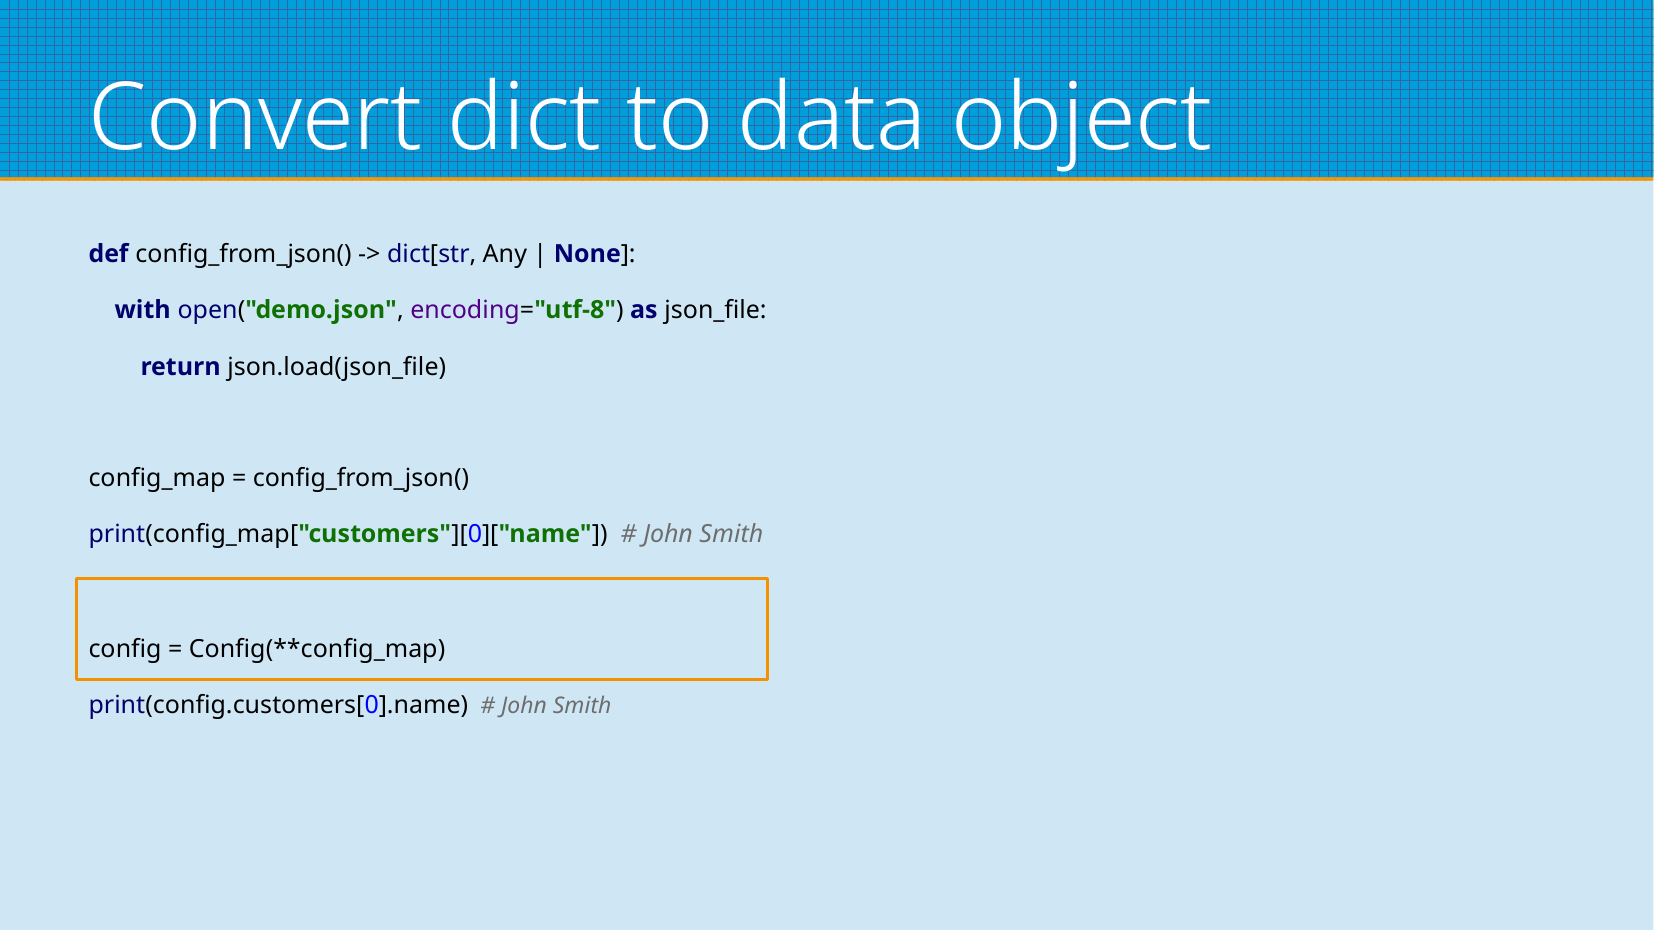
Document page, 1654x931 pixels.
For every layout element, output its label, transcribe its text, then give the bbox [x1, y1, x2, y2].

list def config_from_json() -> dict[str, Any | None]: with open("demo.json", encoding="utf-8") as json_file: return json.load(json_file) config_map = config_from_json() print(config_map["customers"][0]["name"]) # John Smith config = Config(**config_map) print(config.customers[0].name) # John Smith [88, 580, 766, 678]
list def config_from_json() -> dict[str, Any | None]: with open("demo.json", encoding="utf-8") as json_file: return json.load(json_file) config_map = config_from_json() print(config_map["customers"][0]["name"]) # John Smith config = Config(**config_map) print(config.customers[0].name) # John Smith [88, 236, 1477, 886]
title Convert dict to data object [88, 14, 1565, 178]
